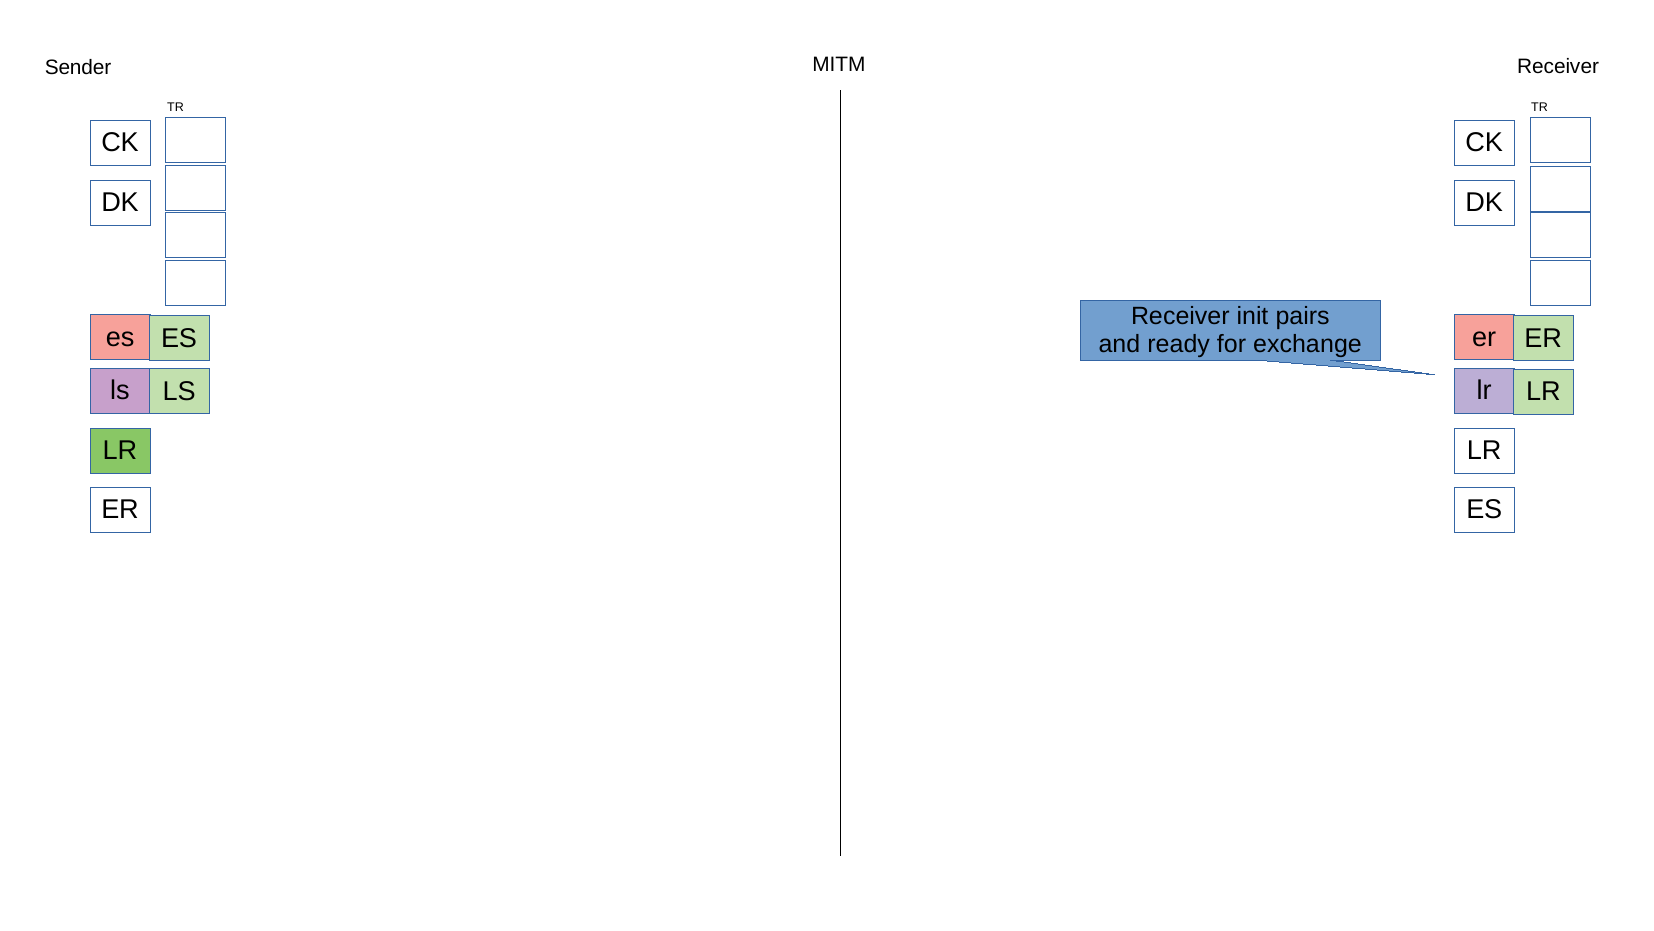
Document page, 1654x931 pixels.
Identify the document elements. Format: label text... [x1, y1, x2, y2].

text_box [1530, 166, 1591, 258]
text_box [1530, 117, 1591, 163]
text_box CK [1454, 120, 1515, 166]
text_box ls [90, 368, 149, 414]
text_box TR [152, 92, 213, 136]
text_box [165, 212, 226, 258]
text_box DK [90, 180, 151, 226]
text_box Receiver init pairs and ready for exchange [1080, 300, 1435, 375]
text_box [1530, 260, 1591, 306]
text_box es [90, 314, 151, 360]
text_box Sender [30, 48, 196, 94]
text_box ES [149, 315, 210, 361]
text_box DK [1454, 180, 1515, 226]
text_box ER [1513, 315, 1574, 361]
text_box er [1454, 314, 1515, 360]
text_box LS [149, 368, 210, 414]
text_box TR [1516, 92, 1577, 136]
text_box Receiver [1502, 47, 1654, 93]
text_box LR [1454, 428, 1515, 474]
text_box MITM [797, 45, 886, 91]
text_box LR [1513, 369, 1574, 415]
text_box ES [1454, 487, 1515, 533]
text_box [165, 117, 226, 163]
text_box [165, 260, 226, 306]
text_box LR [90, 428, 151, 474]
text_box [165, 165, 226, 211]
text_box CK [90, 120, 151, 166]
text_box lr [1454, 368, 1515, 414]
text_box ER [90, 487, 151, 533]
